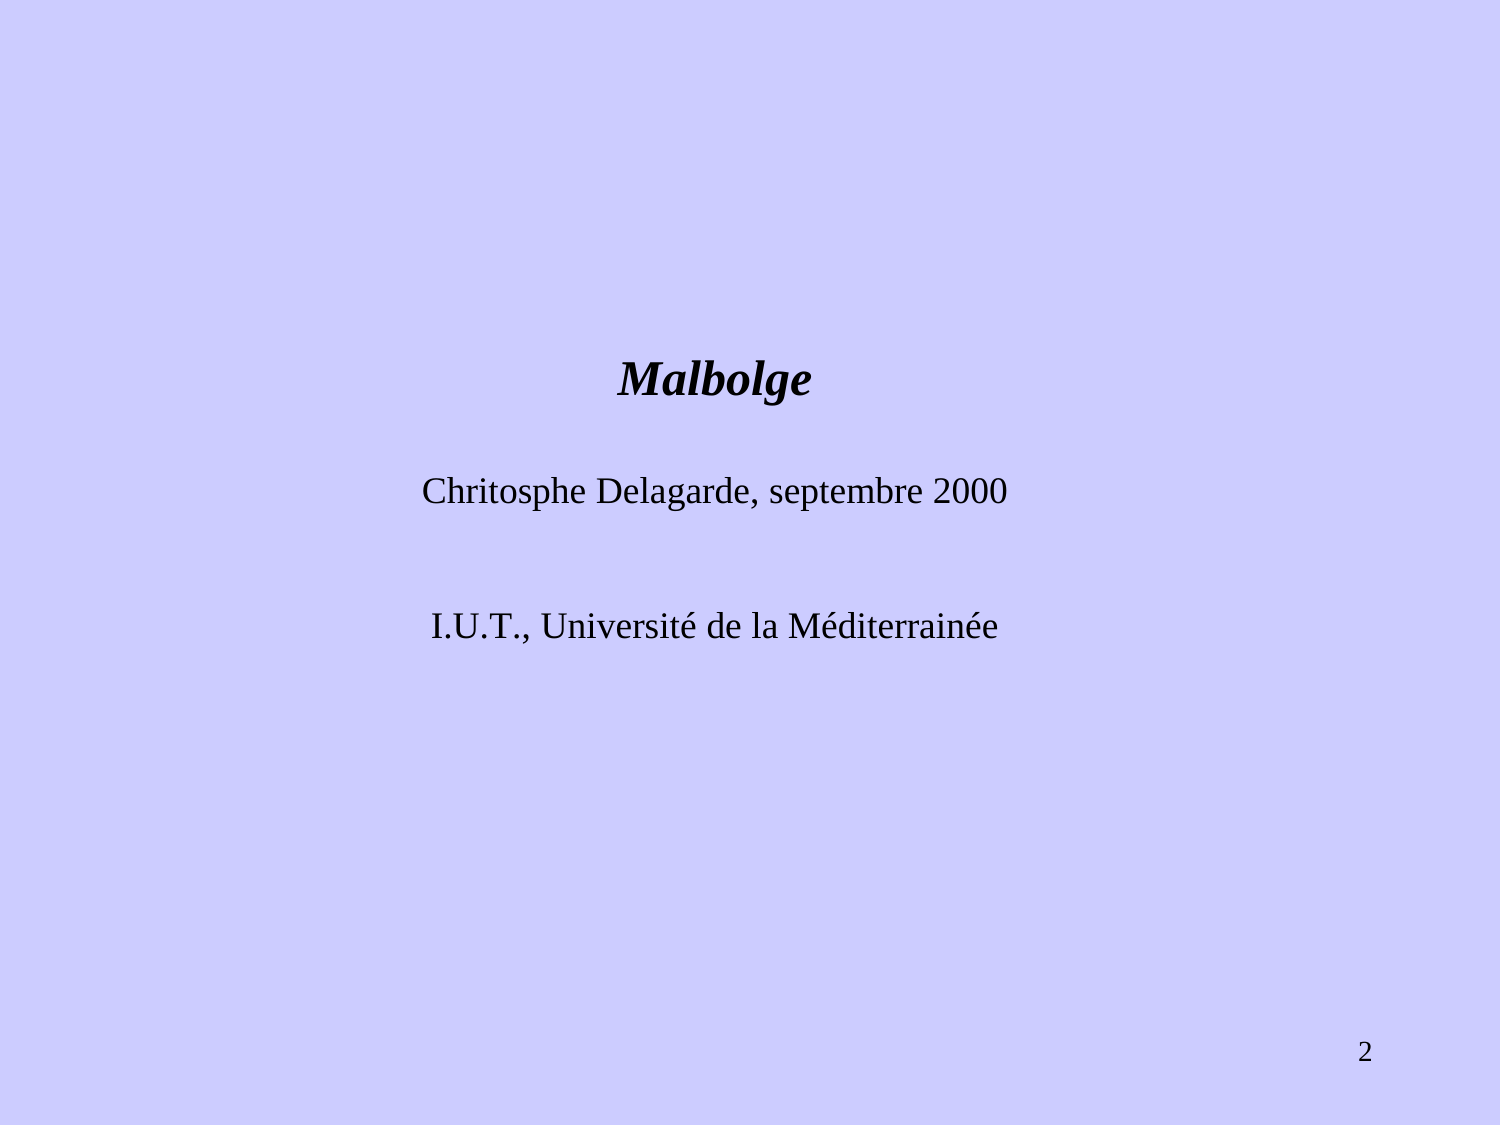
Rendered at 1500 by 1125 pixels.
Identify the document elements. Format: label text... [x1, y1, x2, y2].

text_box Malbolge Chritosphe Delagarde, septembre 2000 I.U.T., Université de la Méditerrainée [406, 337, 1024, 654]
text_box <numéro> [1074, 1025, 1388, 1101]
